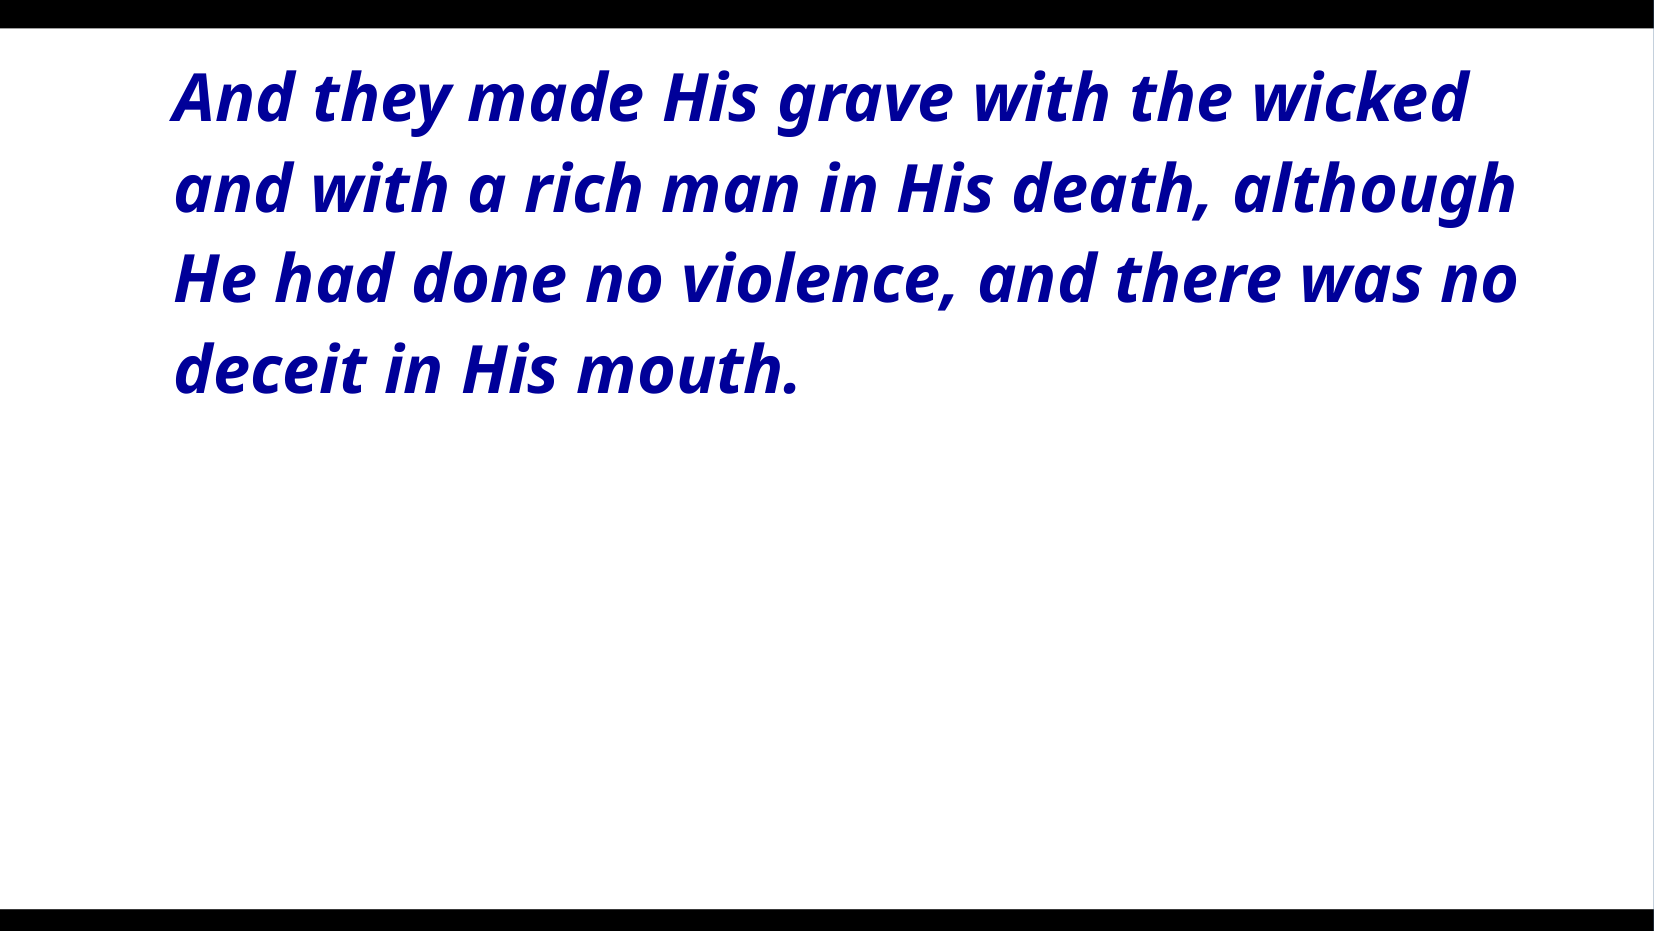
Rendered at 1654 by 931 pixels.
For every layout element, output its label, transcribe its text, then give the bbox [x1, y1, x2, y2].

text_box And they made His grave with the wicked and with a rich man in His death, although He had done no violence, and there was no deceit in His mouth. [90, 42, 1561, 413]
picture [0, 0, 1654, 931]
